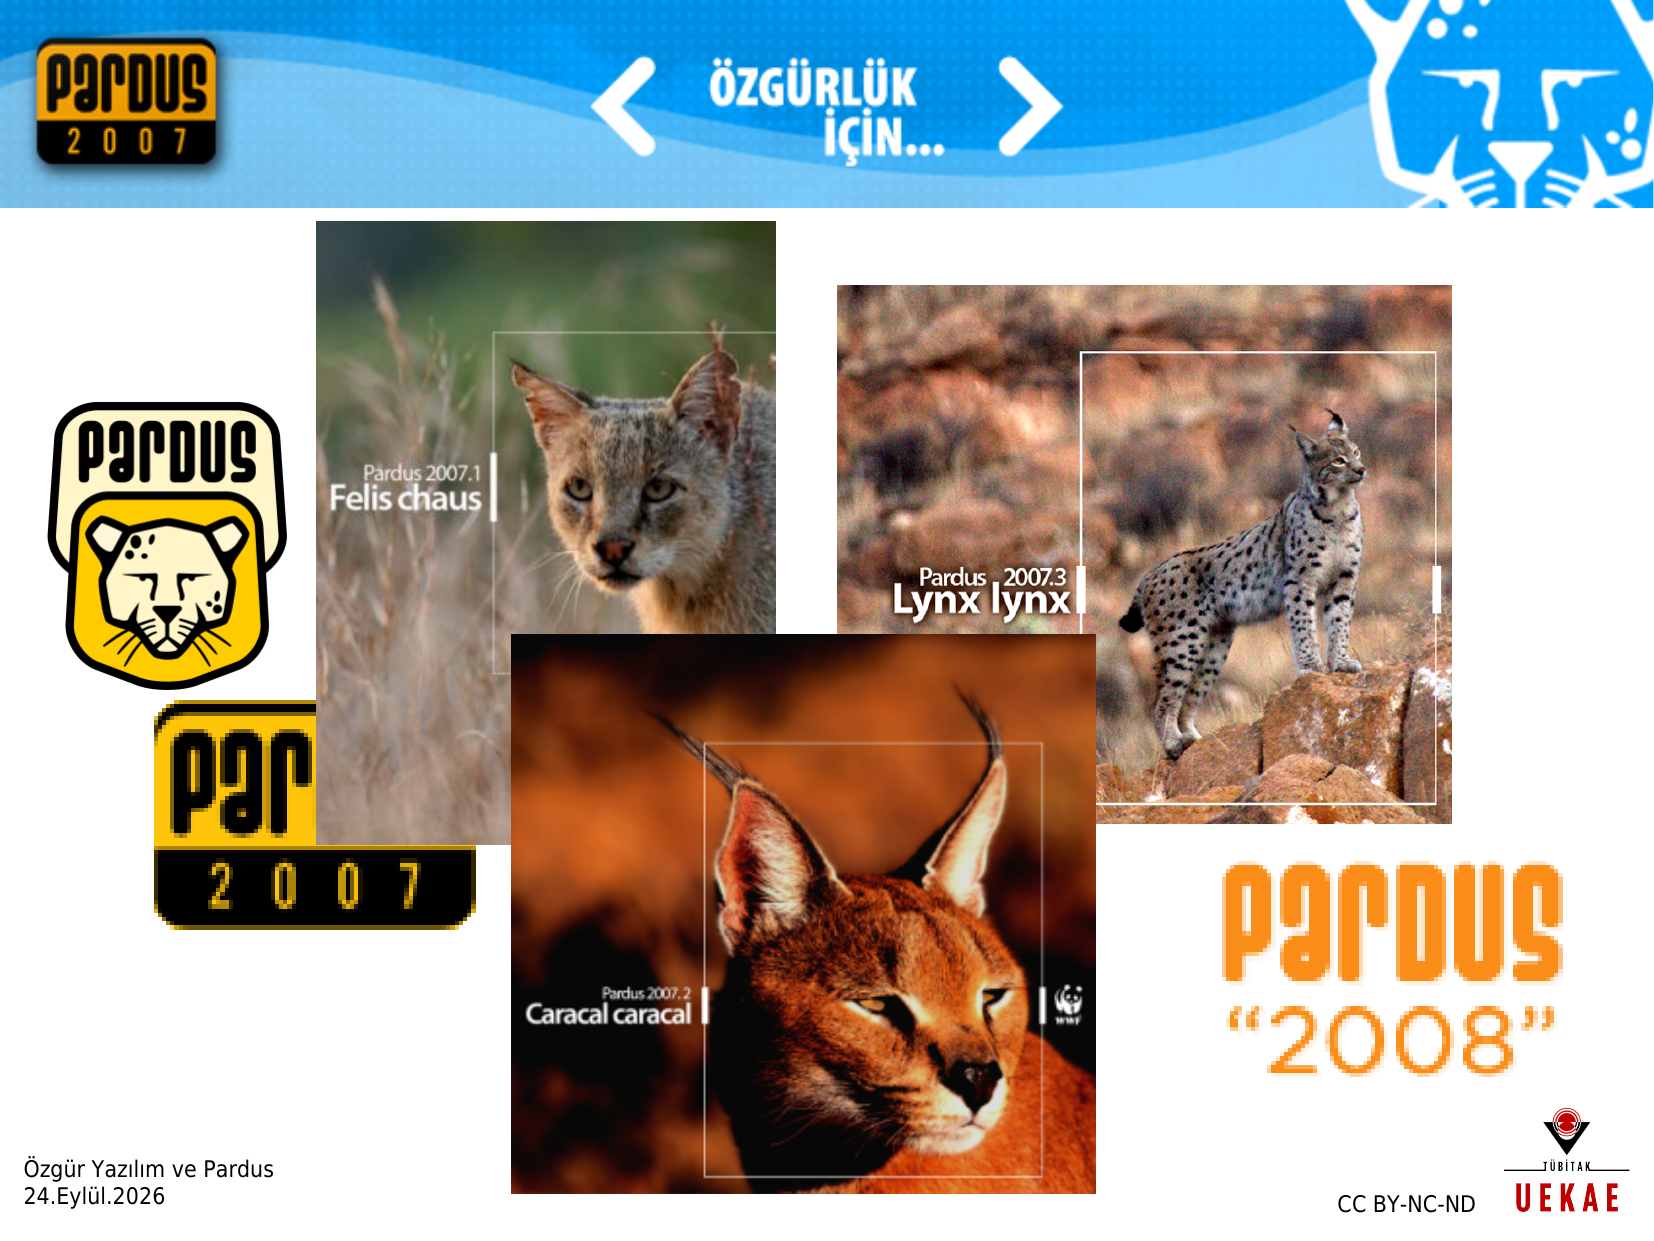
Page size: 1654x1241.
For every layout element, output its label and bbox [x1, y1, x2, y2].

picture [0, 0, 1654, 208]
picture [1222, 861, 1563, 1086]
picture [47, 401, 288, 690]
picture [154, 221, 1452, 1194]
picture [1500, 1104, 1634, 1215]
